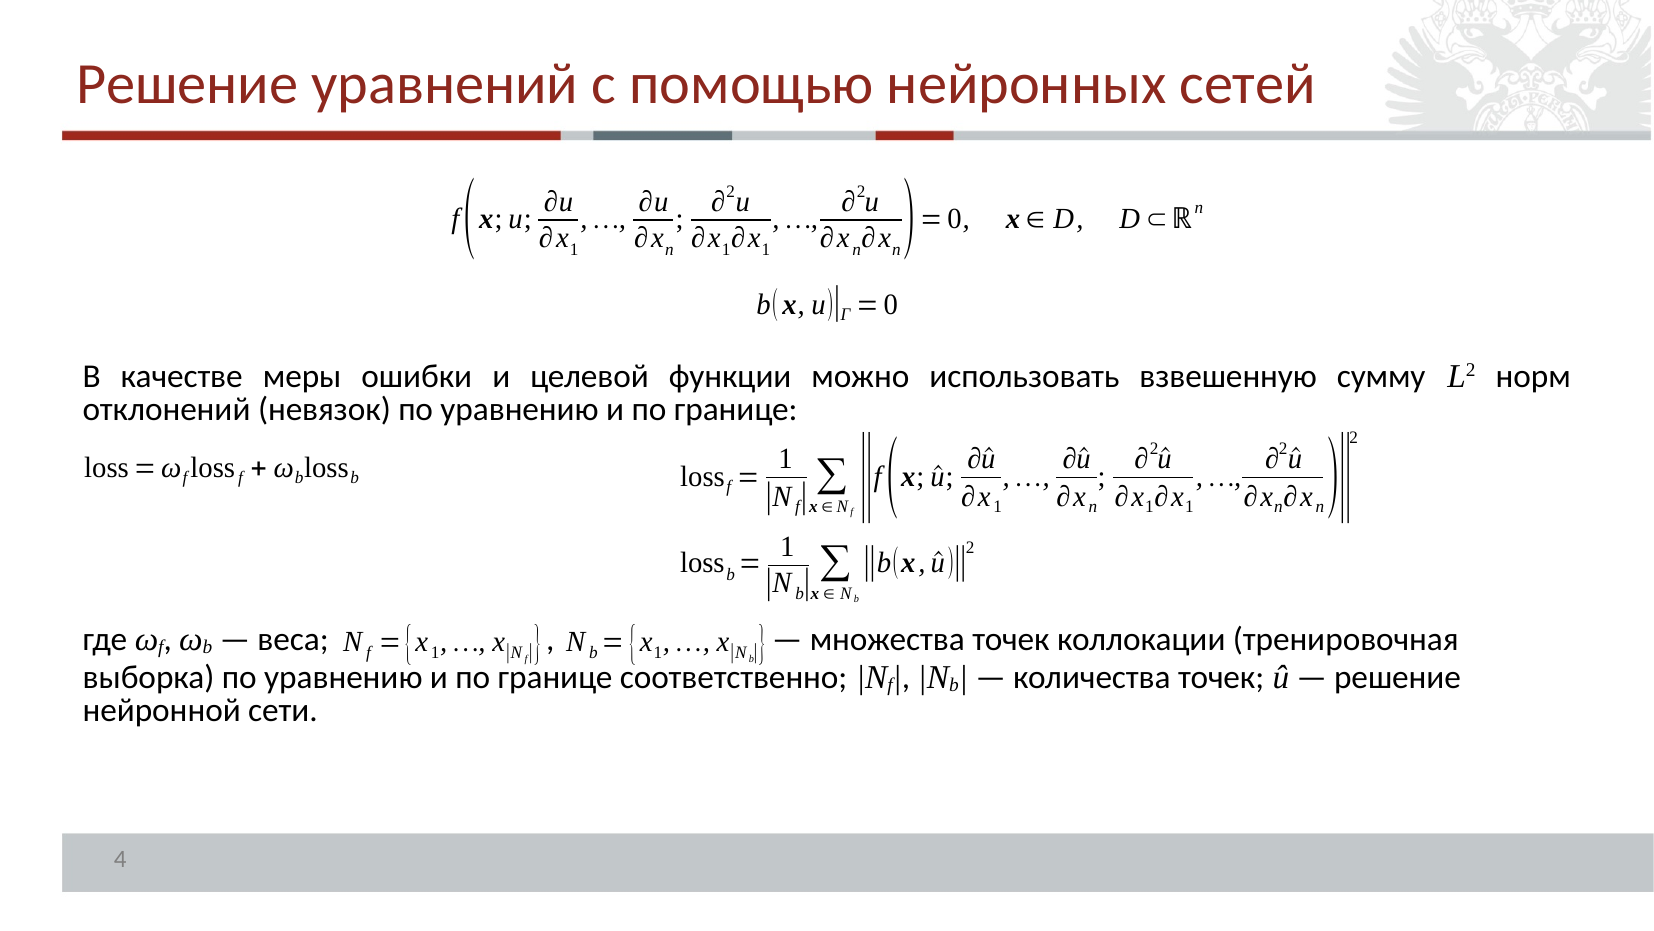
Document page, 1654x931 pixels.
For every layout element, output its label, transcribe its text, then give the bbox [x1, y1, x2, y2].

chart [754, 284, 899, 324]
list В качестве меры ошибки и целевой функции можно использовать взвешенную сумму L2 норм отклонений (невязок) по уравнению и по границе: где ωf, ωb — веса; , — множества точек коллокации (тренировочная выборка) по уравнению и по границе соответственно; |Nf|, |Nb| — количества точек; û — решение нейронной сети. [82, 177, 1571, 798]
chart [678, 530, 975, 606]
picture [0, 0, 1654, 931]
chart [450, 177, 1204, 263]
chart [341, 623, 544, 668]
chart [678, 427, 1359, 525]
title Решение уравнений с помощью нейронных сетей [76, 48, 1565, 130]
chart [564, 623, 768, 668]
chart [82, 450, 360, 488]
